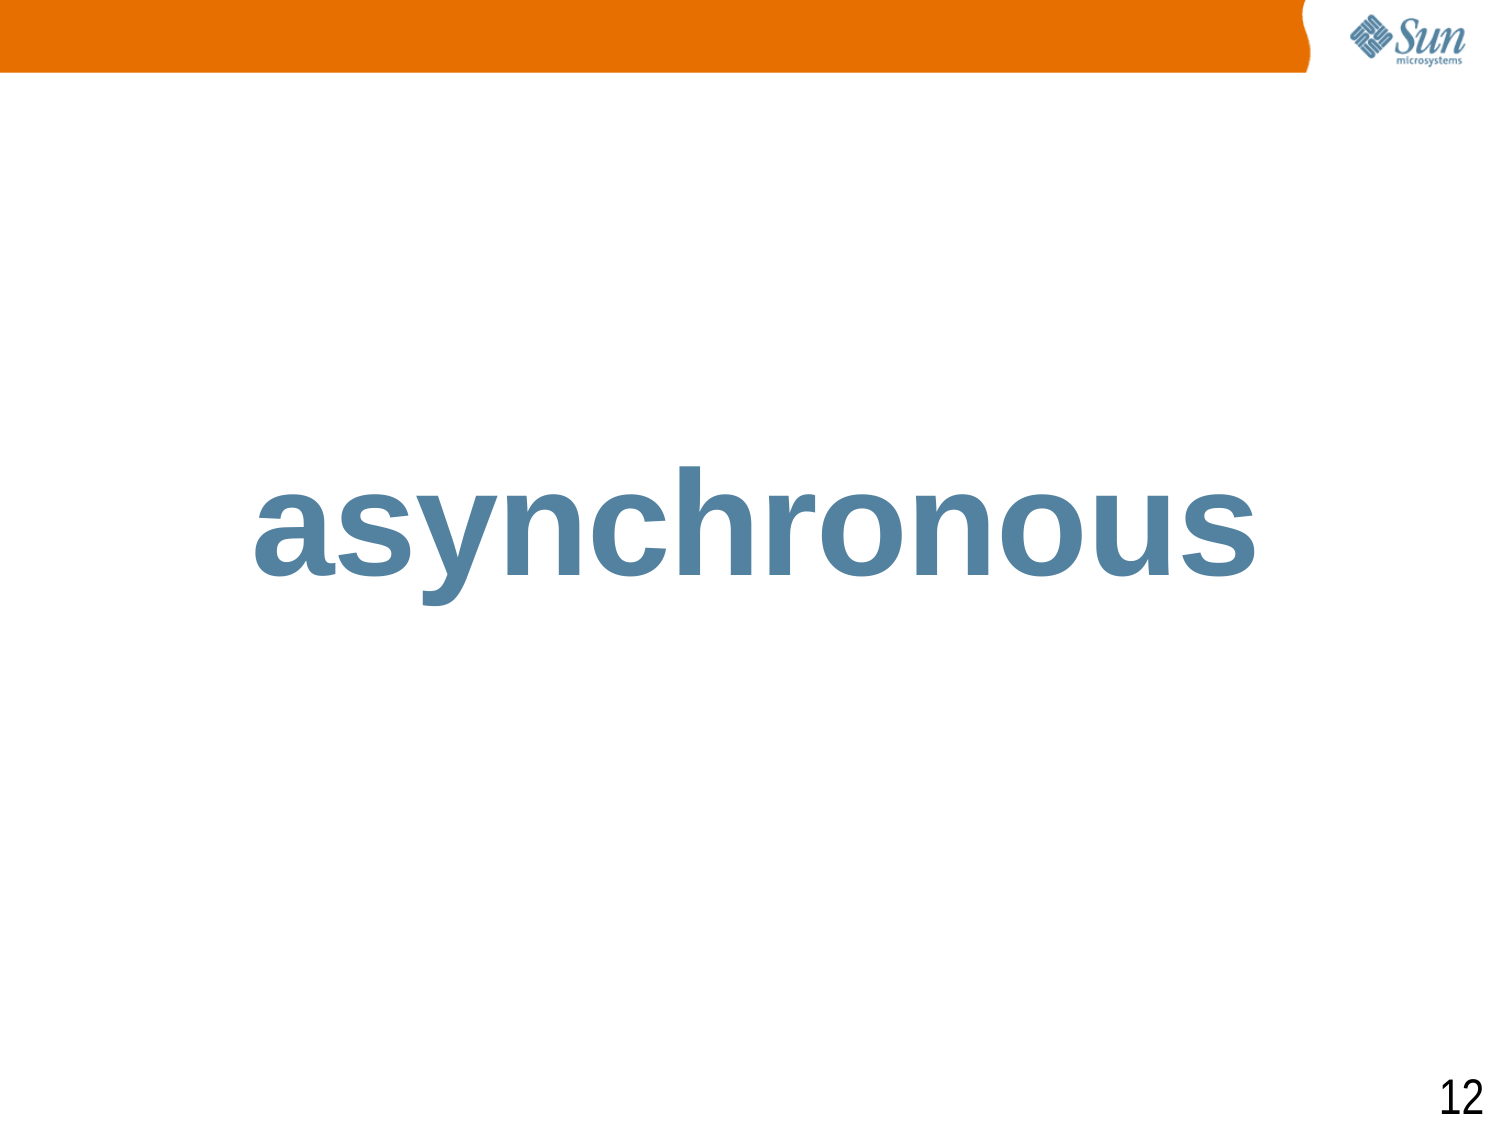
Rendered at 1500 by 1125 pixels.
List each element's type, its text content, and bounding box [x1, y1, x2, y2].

title asynchronous [75, 388, 1438, 673]
picture [0, 0, 1500, 75]
